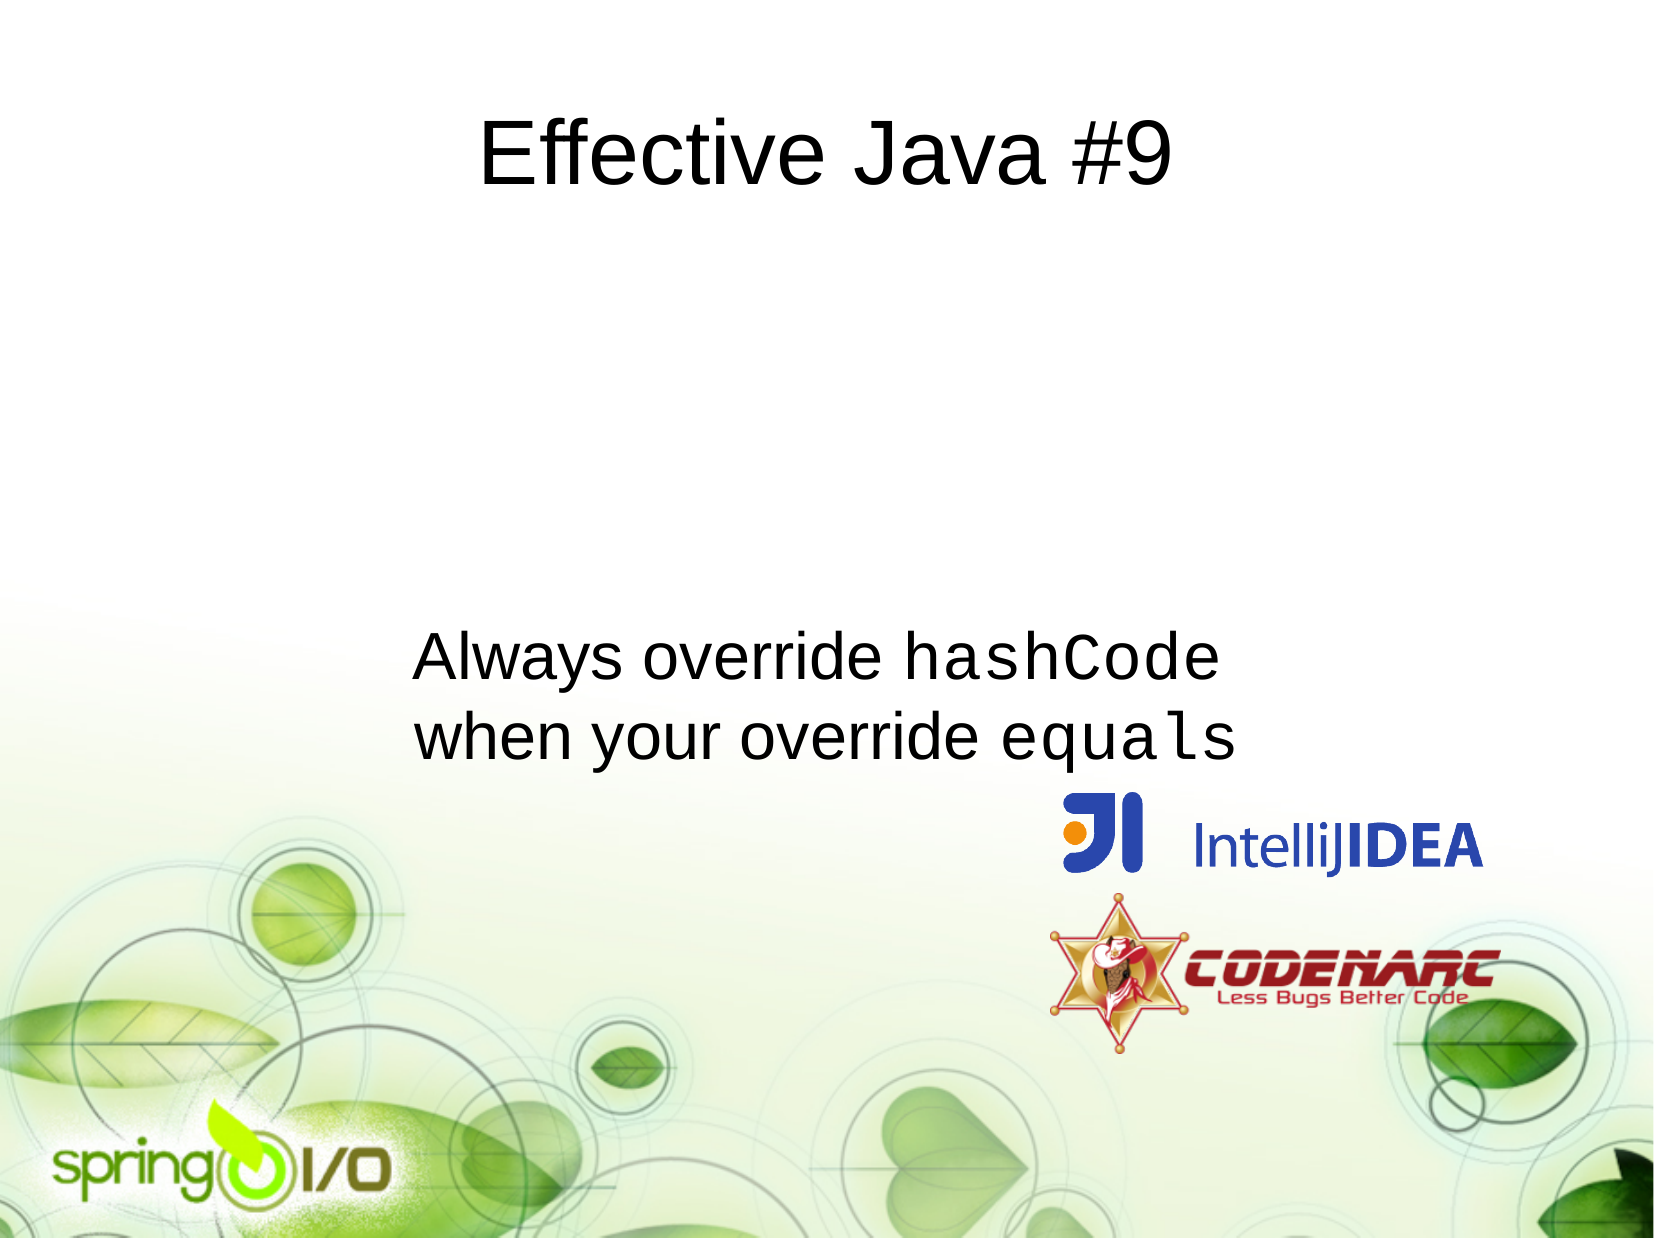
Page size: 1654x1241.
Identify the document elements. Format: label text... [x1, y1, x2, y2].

picture [0, 0, 1654, 1238]
subtitle Always override hashCode when your override equals [82, 297, 1571, 1102]
title Effective Java #9 [82, 56, 1571, 250]
